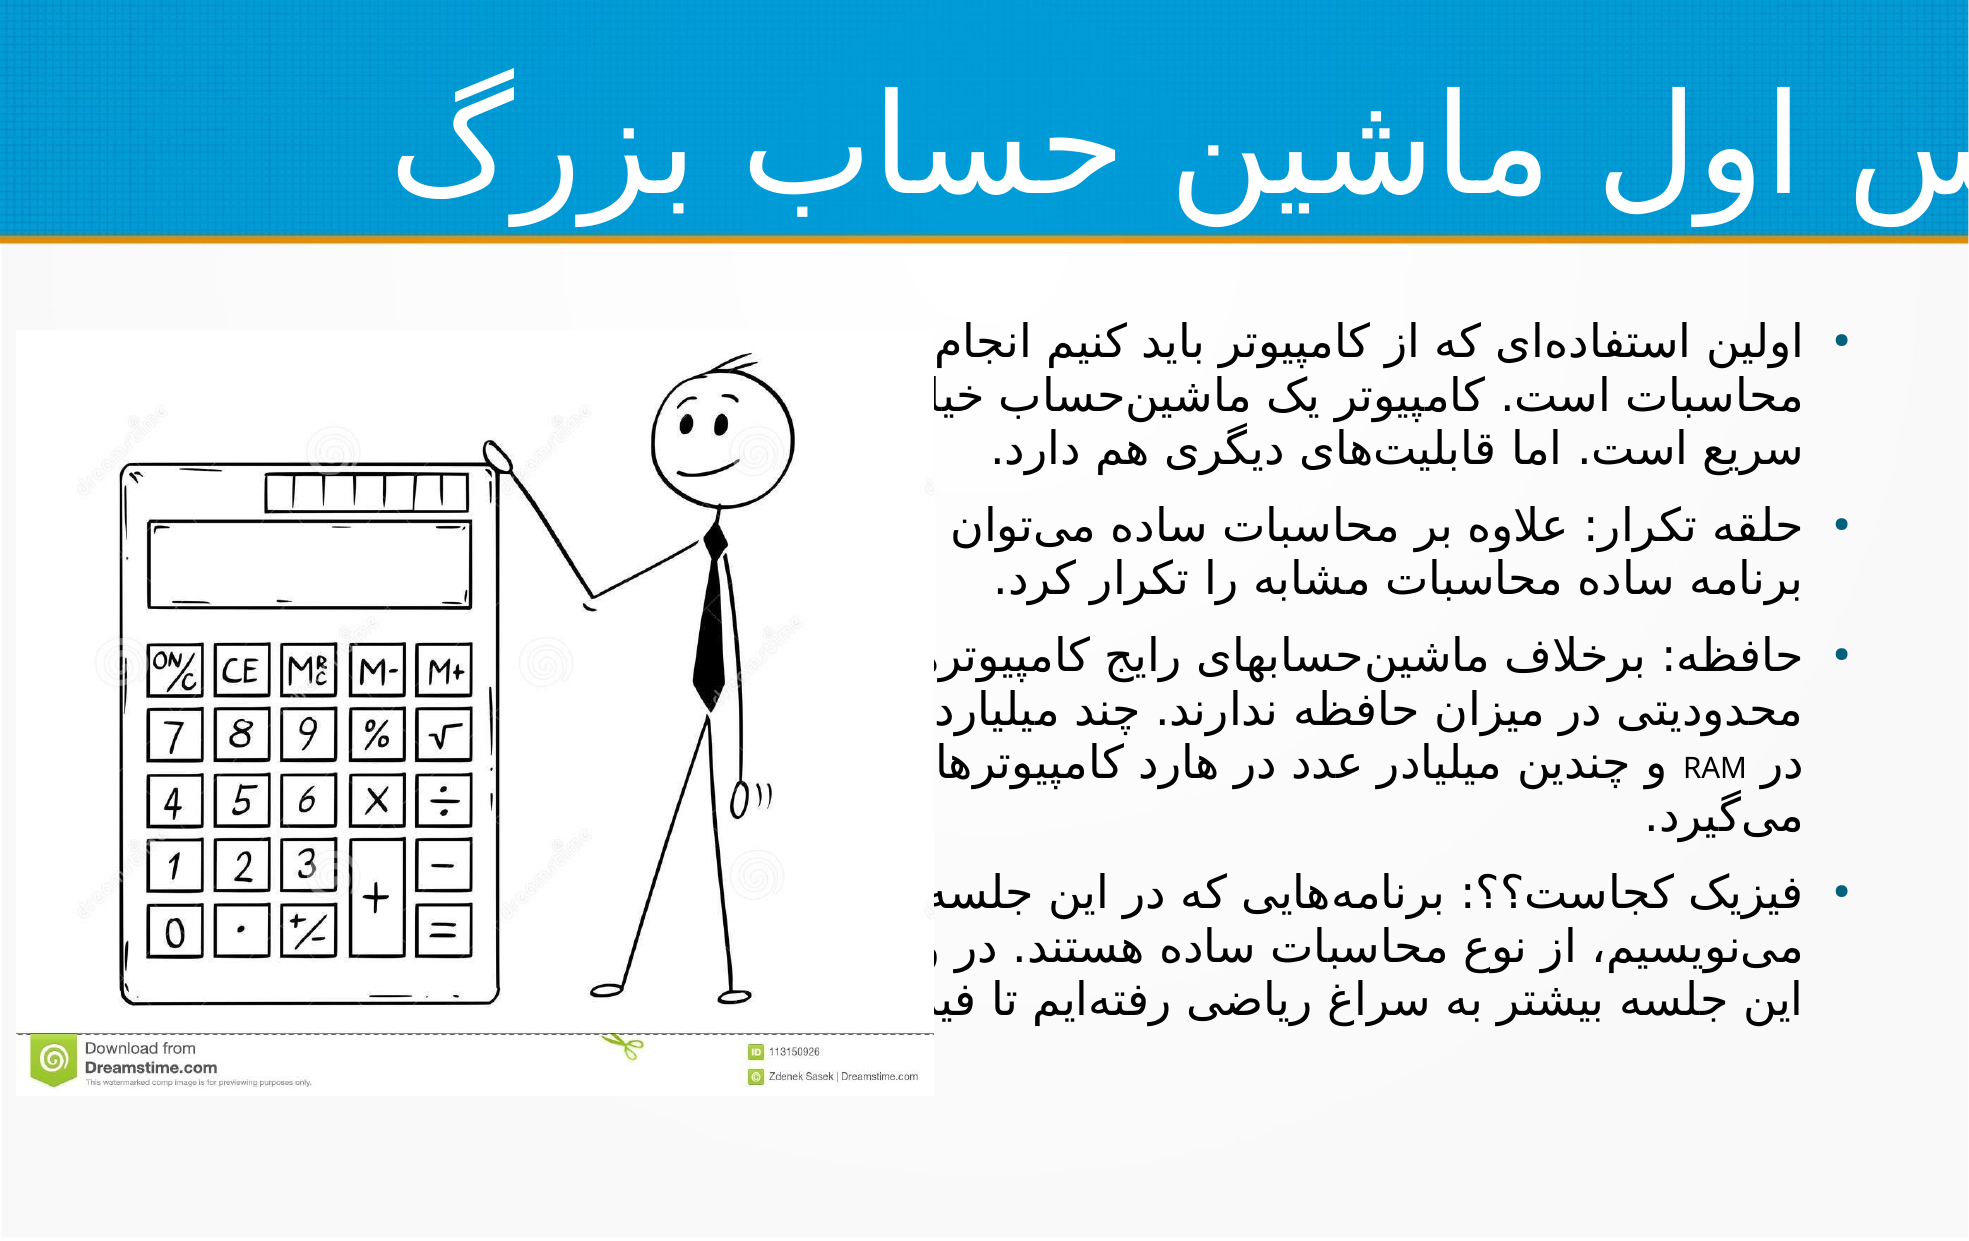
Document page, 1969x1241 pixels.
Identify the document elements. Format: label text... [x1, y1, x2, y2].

picture [0, 233, 1969, 1241]
title درس اول ماشین حساب بزرگ [389, 19, 1969, 227]
list اولین استفاده‌ای که از کامپیوتر باید کنیم انجام محاسبات است. کامپیوتر یک ماشین‌حساب خیلی سریع است. اما قابلیت‌های دیگری هم دارد. حلقه تکرار: علاوه بر محاسبات ساده می‌توان با یک برنامه ساده محاسبات مشابه را تکرار کرد. حافظه: برخلاف ماشین‌حسابهای رایج کامپیوتر‌ها محدودیتی در میزان حافظه ندارند. چند میلیارد عدد در RAM و چندین میلیادر عدد در هارد کامپیوترها قرار می‌گیرد. فیزیک کجاست؟؟: برنامه‌هایی که در این جلسه می‌نویسیم، از نوع محاسبات ساده هستند. در‌ واقع در این جلسه بیشتر به سراغ ریاضی رفته‌ایم تا فیزیک [791, 315, 1861, 1081]
